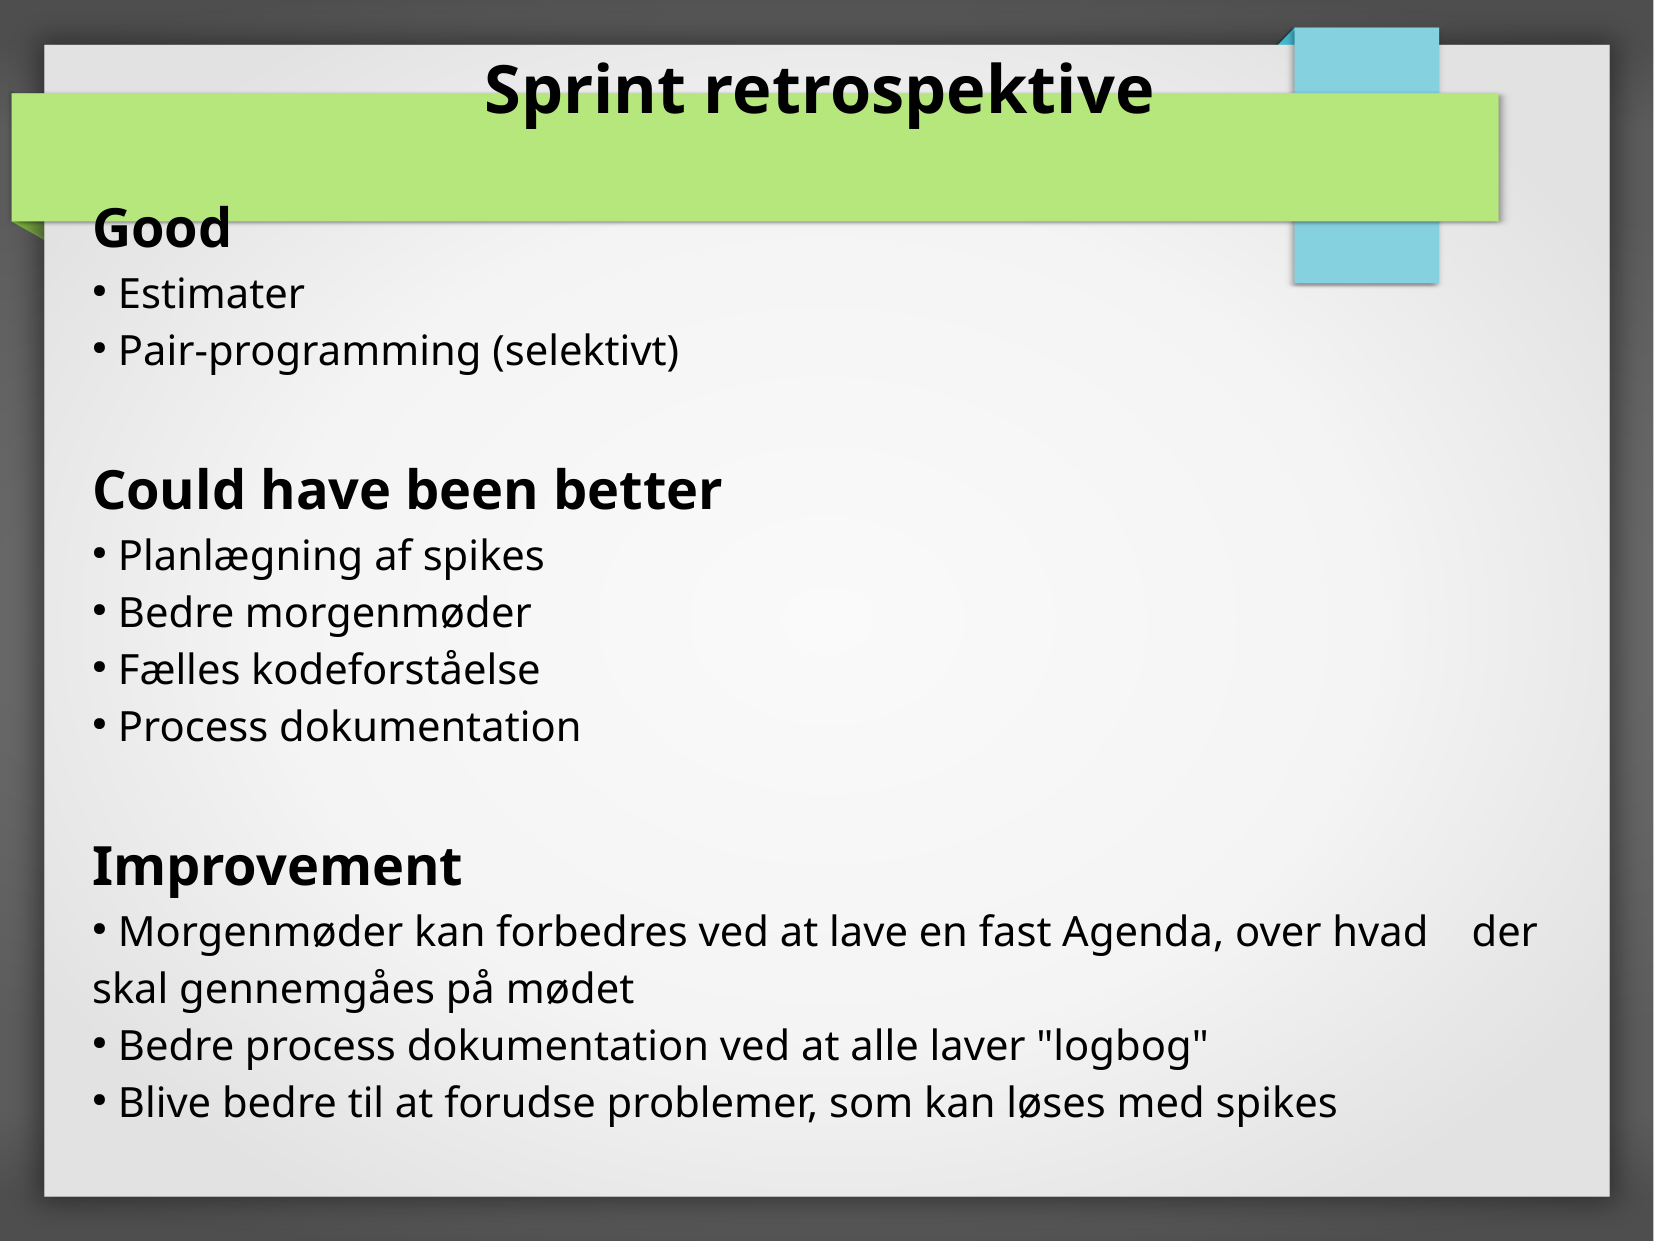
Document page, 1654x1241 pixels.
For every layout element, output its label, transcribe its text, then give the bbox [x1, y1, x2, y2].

picture [0, 0, 1654, 1241]
subtitle Sprint retrospektive Good Estimater Pair-programming (selektivt) Could have been better Planlægning af spikes Bedre morgenmøder Fælles kodeforståelse Process dokumentation Improvement Morgenmøder kan forbedres ved at lave en fast Agenda, over hvad der skal gennemgåes på mødet Bedre process dokumentation ved at alle laver "logbog" Blive bedre til at forudse problemer, som kan løses med spikes [92, 49, 1548, 1123]
